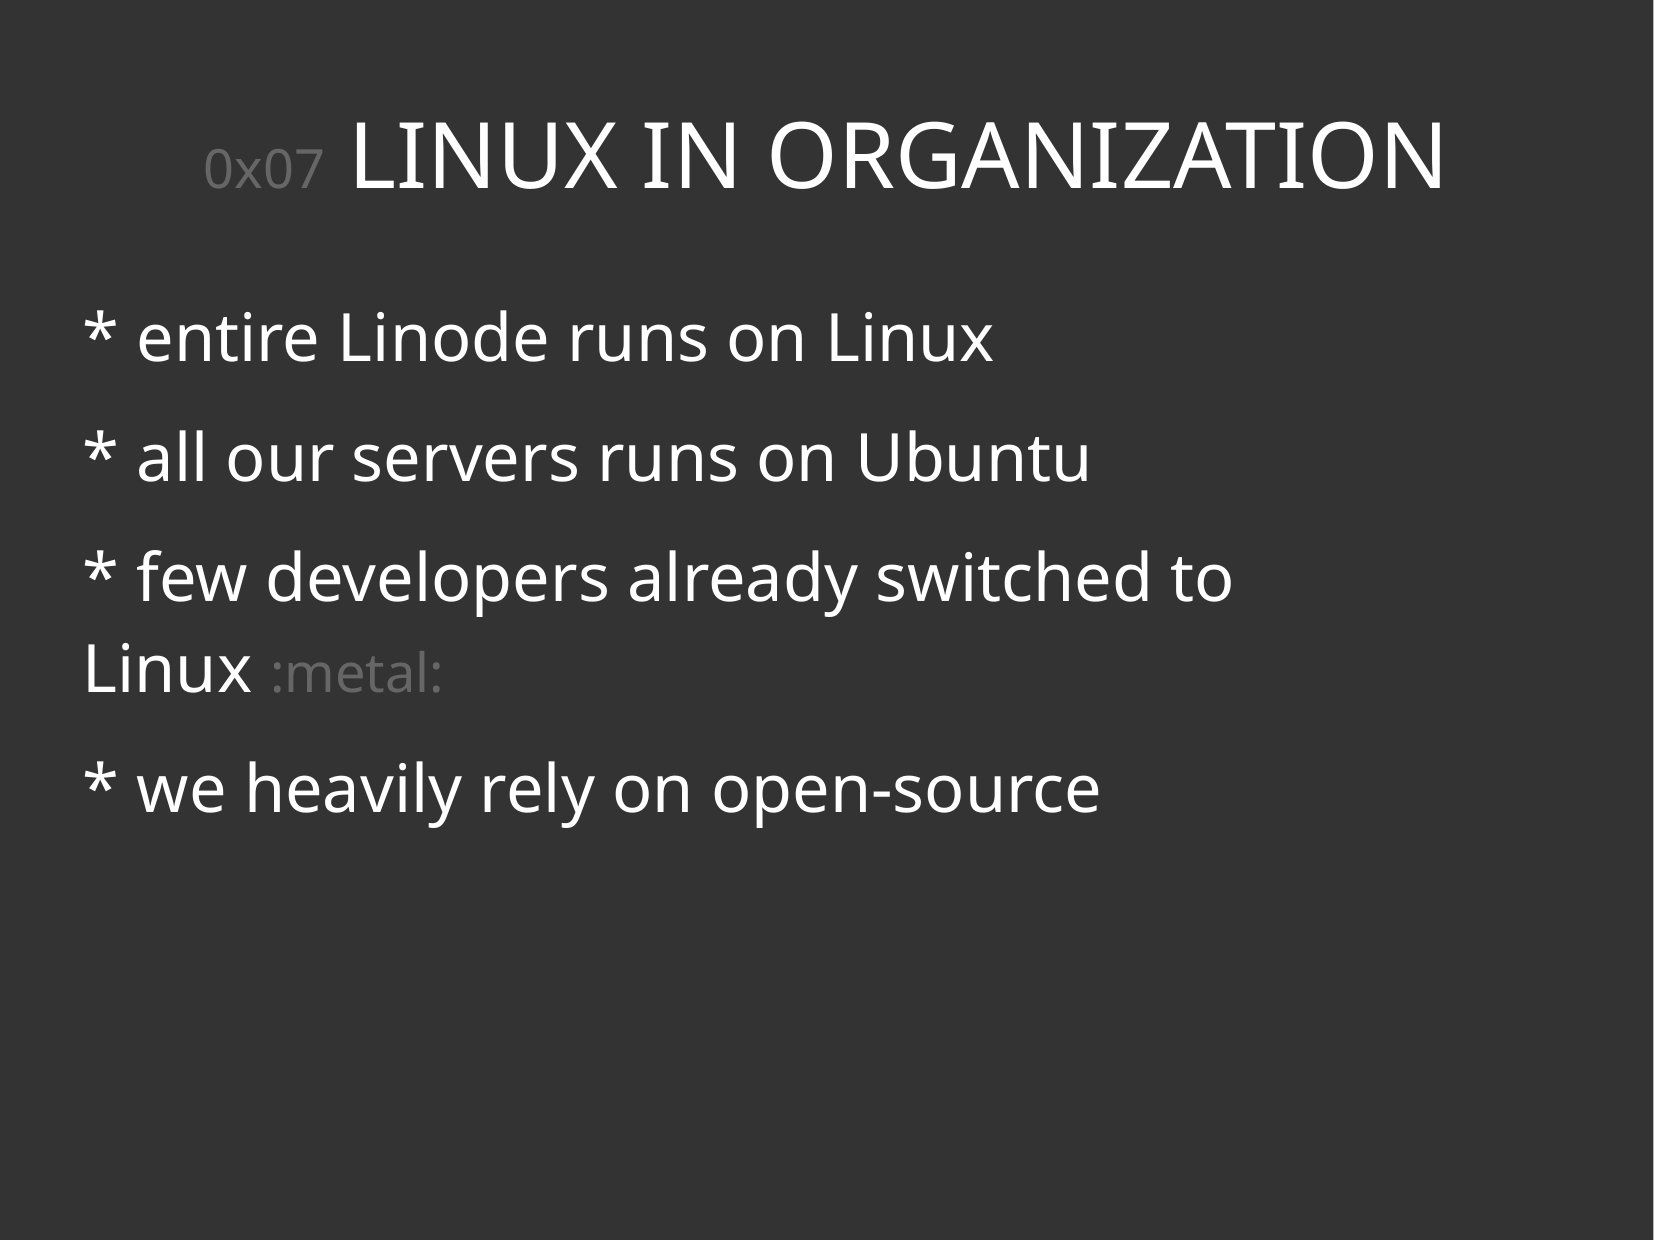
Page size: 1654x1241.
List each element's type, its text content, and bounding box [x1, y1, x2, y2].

title 0x07 LINUX IN ORGANIZATION [82, 49, 1571, 257]
list * entire Linode runs on Linux * all our servers runs on Ubuntu * few developers already switched to Linux :metal: * we heavily rely on open-source [82, 290, 1571, 1010]
